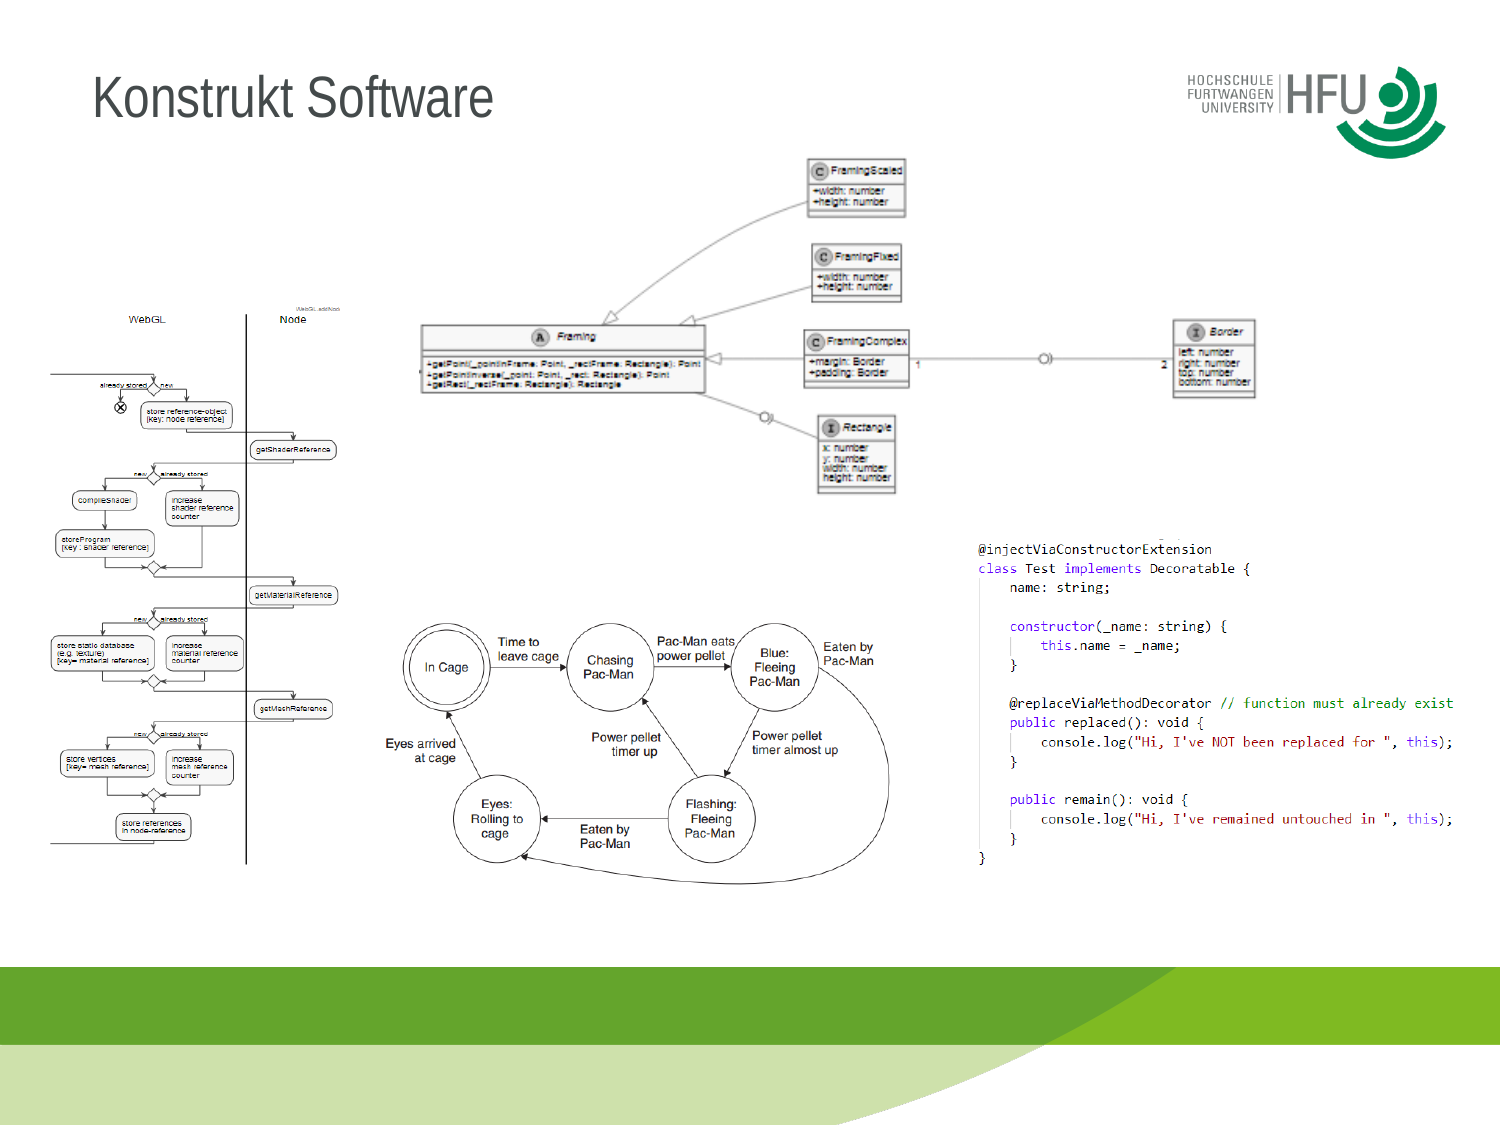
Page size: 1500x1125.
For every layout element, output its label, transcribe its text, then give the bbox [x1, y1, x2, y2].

picture [419, 53, 1454, 505]
picture [50, 305, 340, 868]
title Konstrukt Software [77, 64, 1353, 153]
picture [360, 609, 914, 901]
picture [974, 539, 1464, 867]
picture [0, 967, 1500, 1125]
